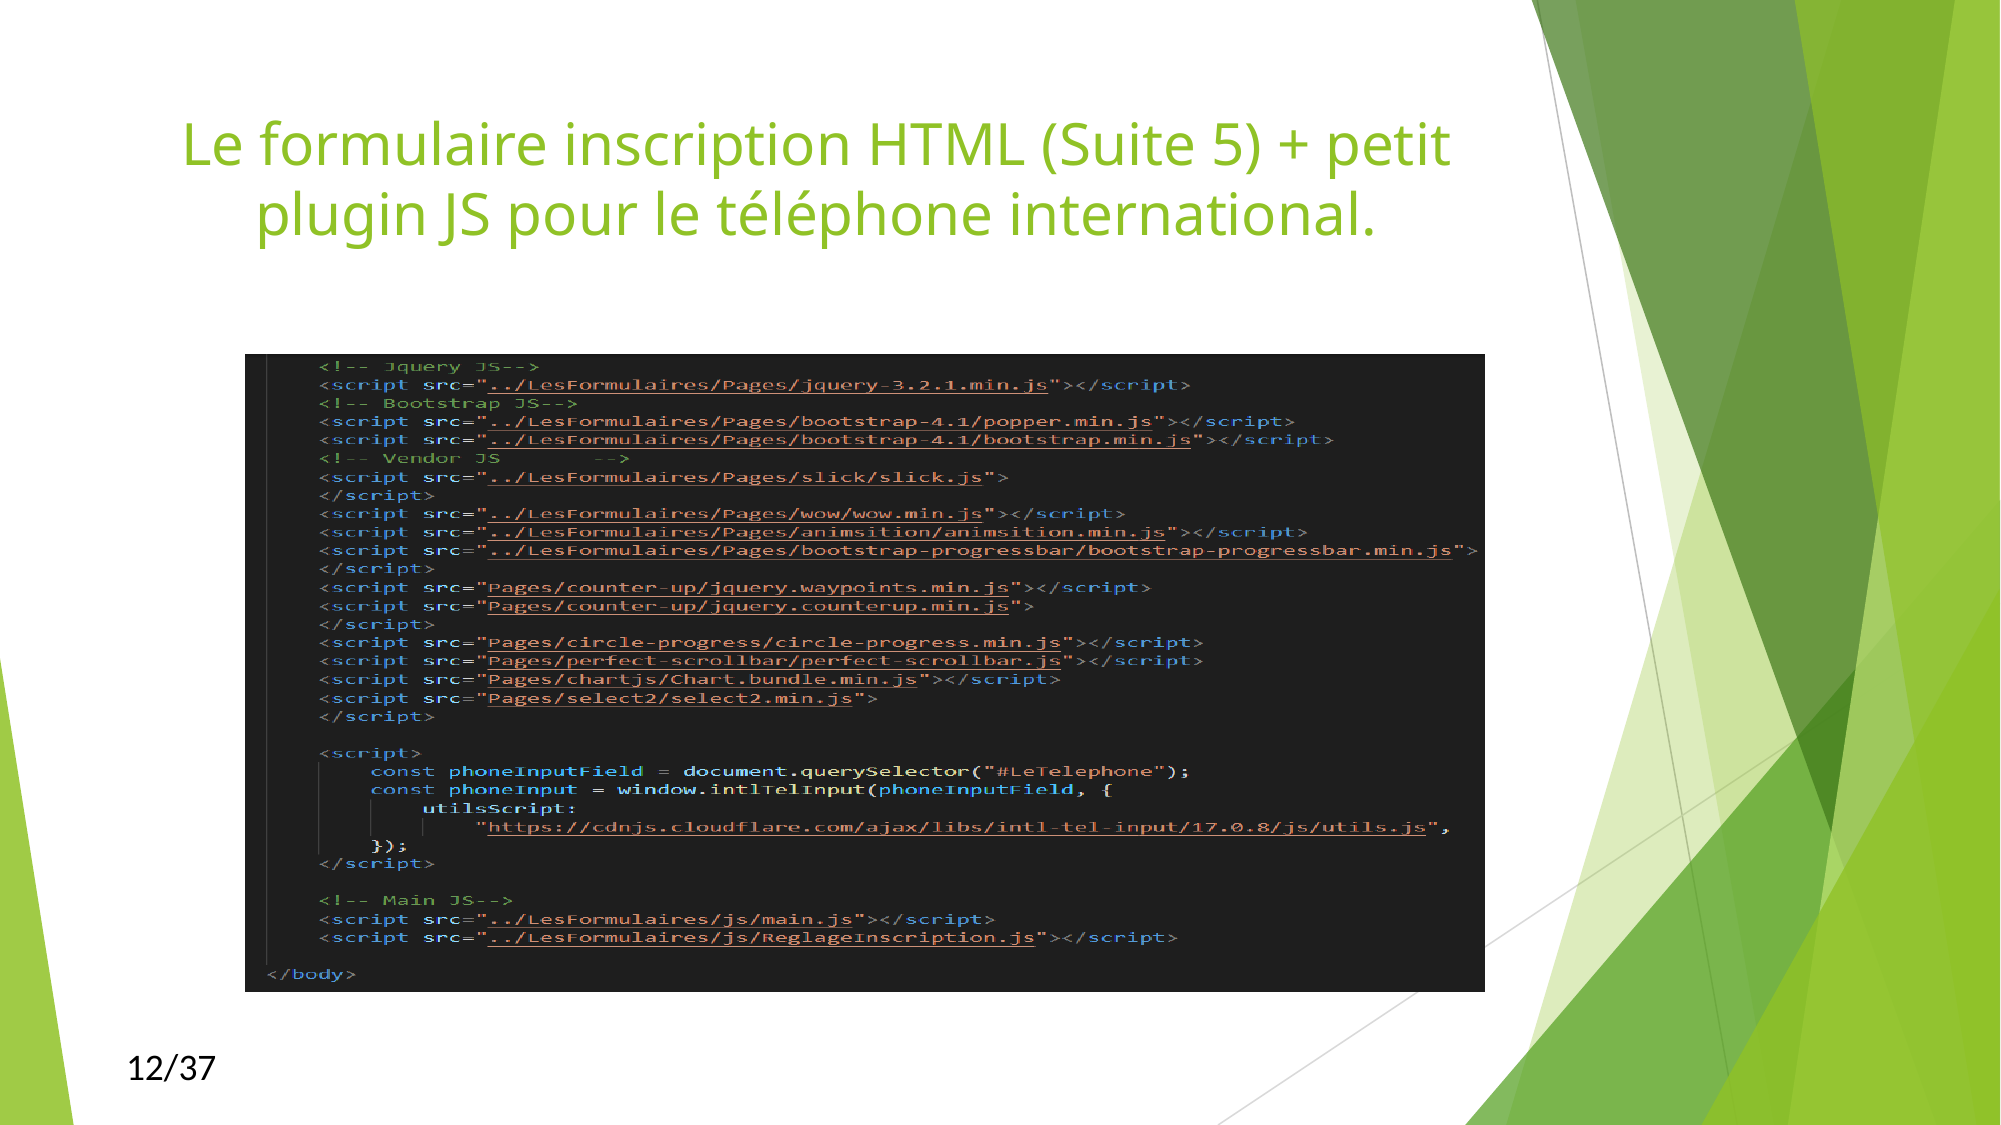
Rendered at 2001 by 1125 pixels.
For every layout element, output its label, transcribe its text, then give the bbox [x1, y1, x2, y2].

title Le formulaire inscription HTML (Suite 5) + petit plugin JS pour le téléphone international. [111, 99, 1522, 265]
picture [245, 354, 1485, 992]
text_box 12/37 [111, 1035, 264, 1097]
